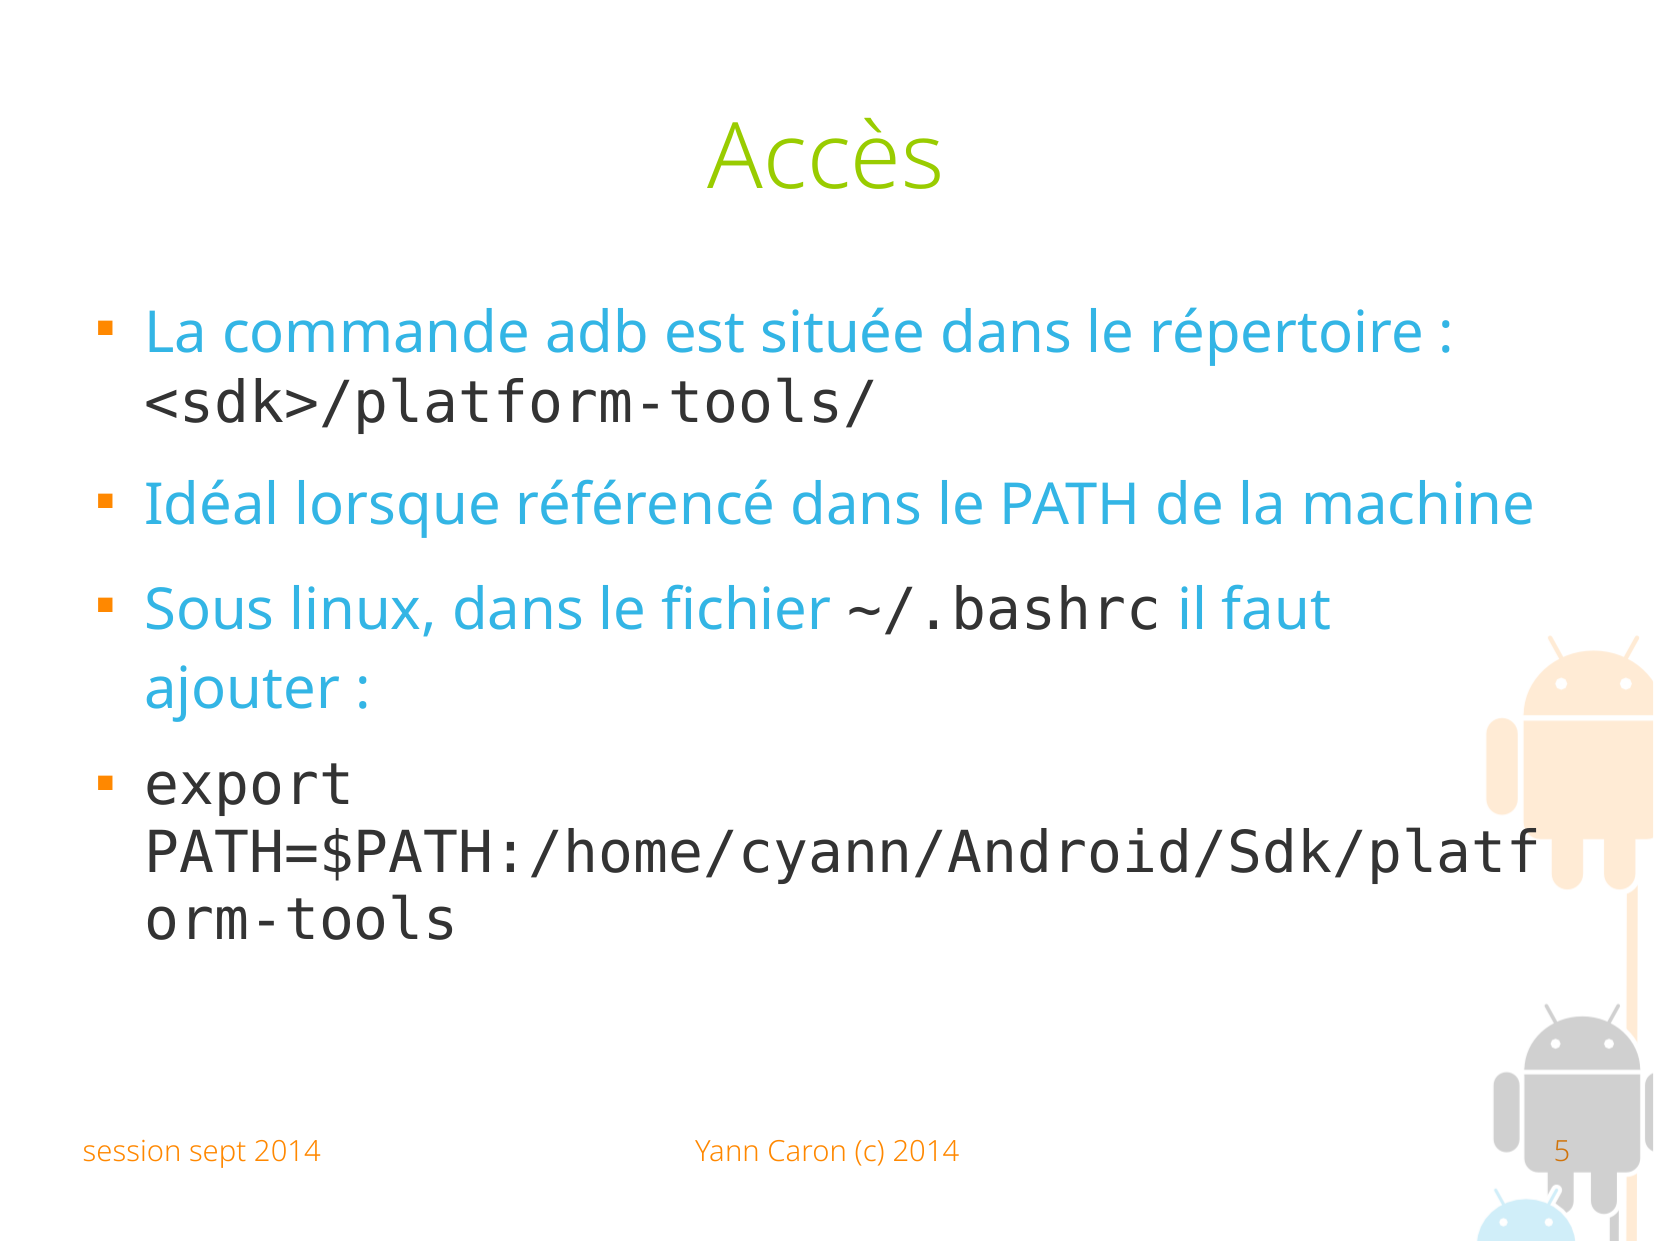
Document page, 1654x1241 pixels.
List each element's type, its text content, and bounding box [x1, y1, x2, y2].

title Accès [82, 49, 1571, 257]
picture [240, 423, 1654, 1241]
list La commande adb est située dans le répertoire : <sdk>/platform-tools/ Idéal lorsque référencé dans le PATH de la machine Sous linux, dans le fichier ~/.bashrc il faut ajouter : export PATH=$PATH:/home/cyann/Android/Sdk/platform-tools [82, 290, 1571, 1010]
